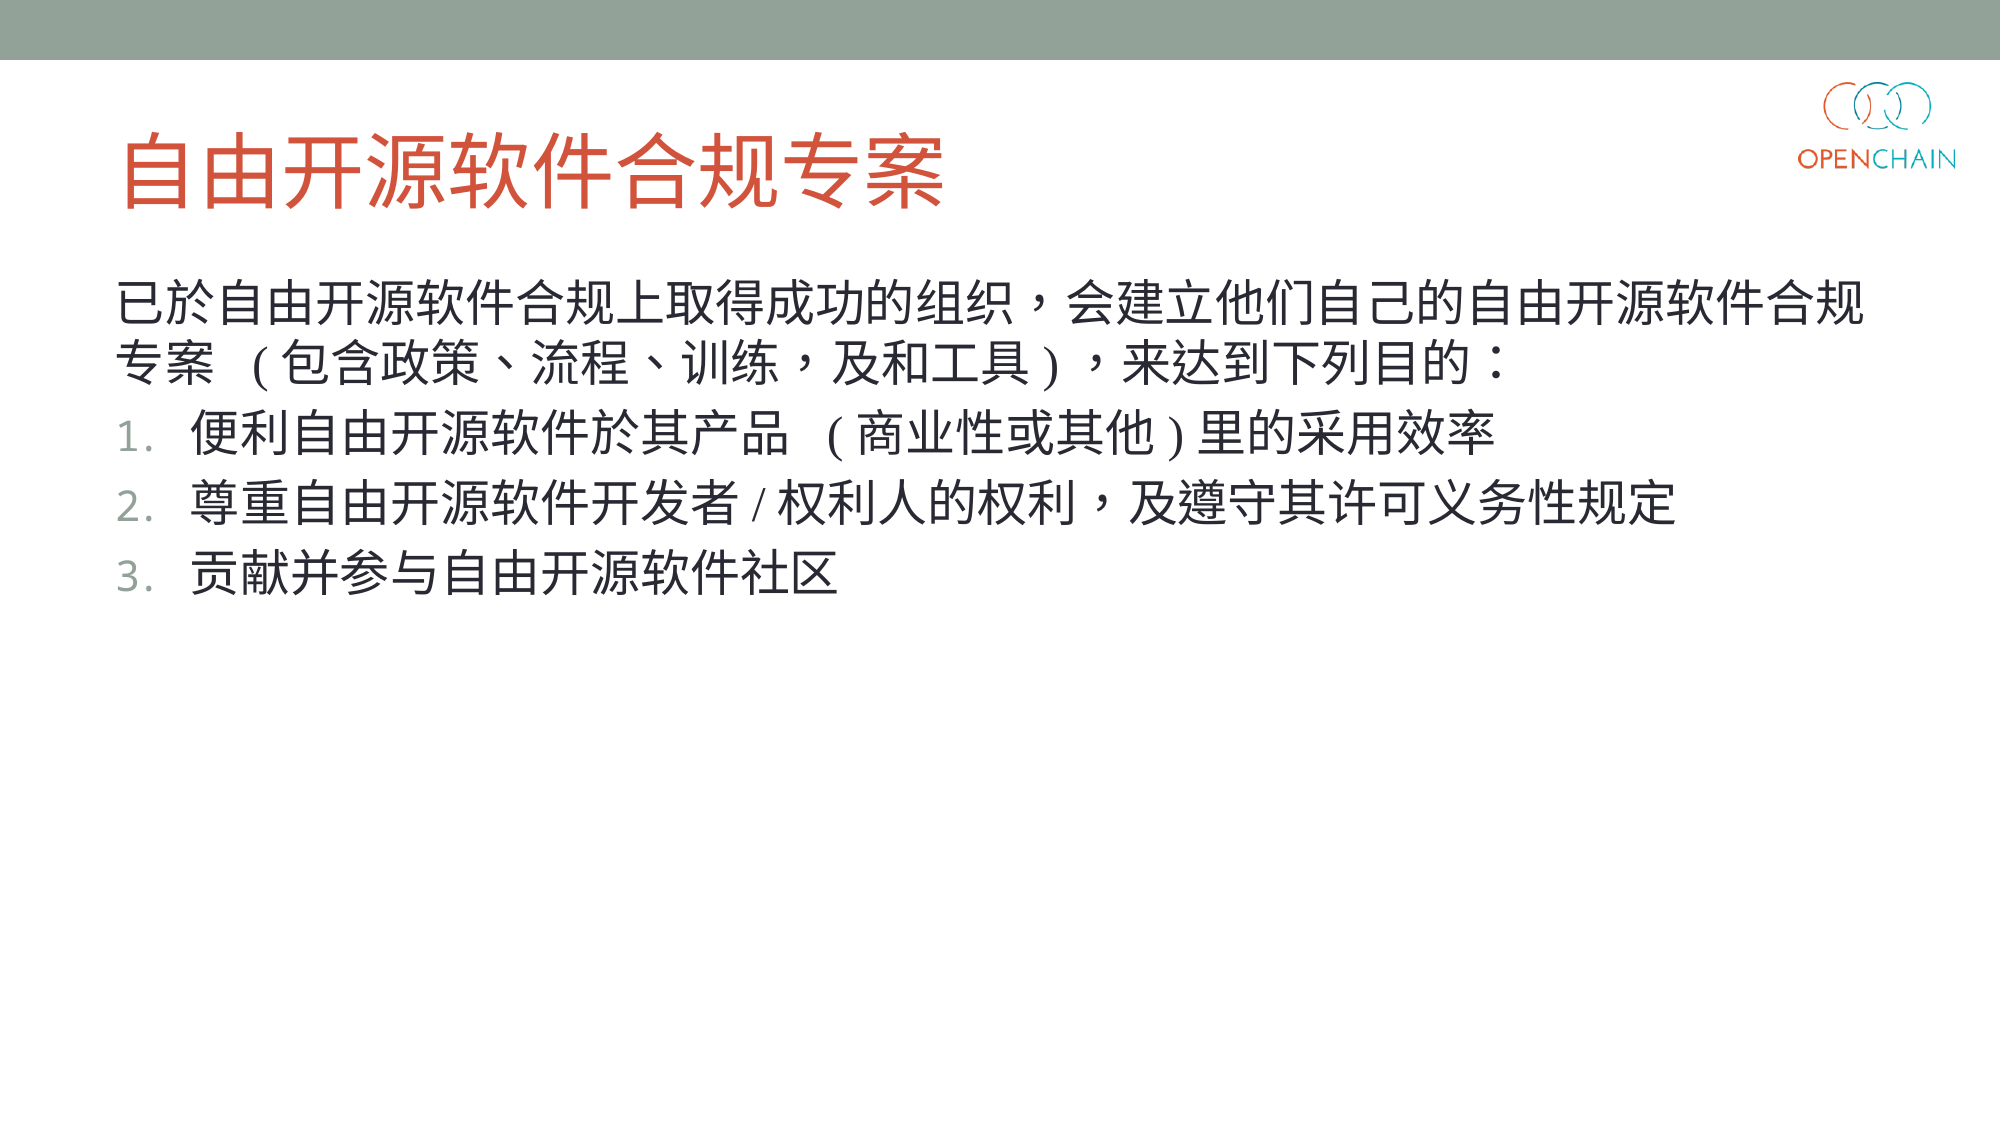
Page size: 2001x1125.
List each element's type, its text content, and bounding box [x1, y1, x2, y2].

picture [1798, 82, 1955, 169]
title 自由开源软件合规专案 [99, 87, 1900, 250]
list 已於自由开源软件合规上取得成功的组织，会建立他们自己的自由开源软件合规专案 (包含政策、流程、训练，及和工具)，来达到下列目的： 便利自由开源软件於其产品 (商业性或其他)里的采用效率 尊重自由开源软件开发者/权利人的权利，及遵守其许可义务性规定 贡献并参与自由开源软件社区 [99, 263, 1900, 1064]
